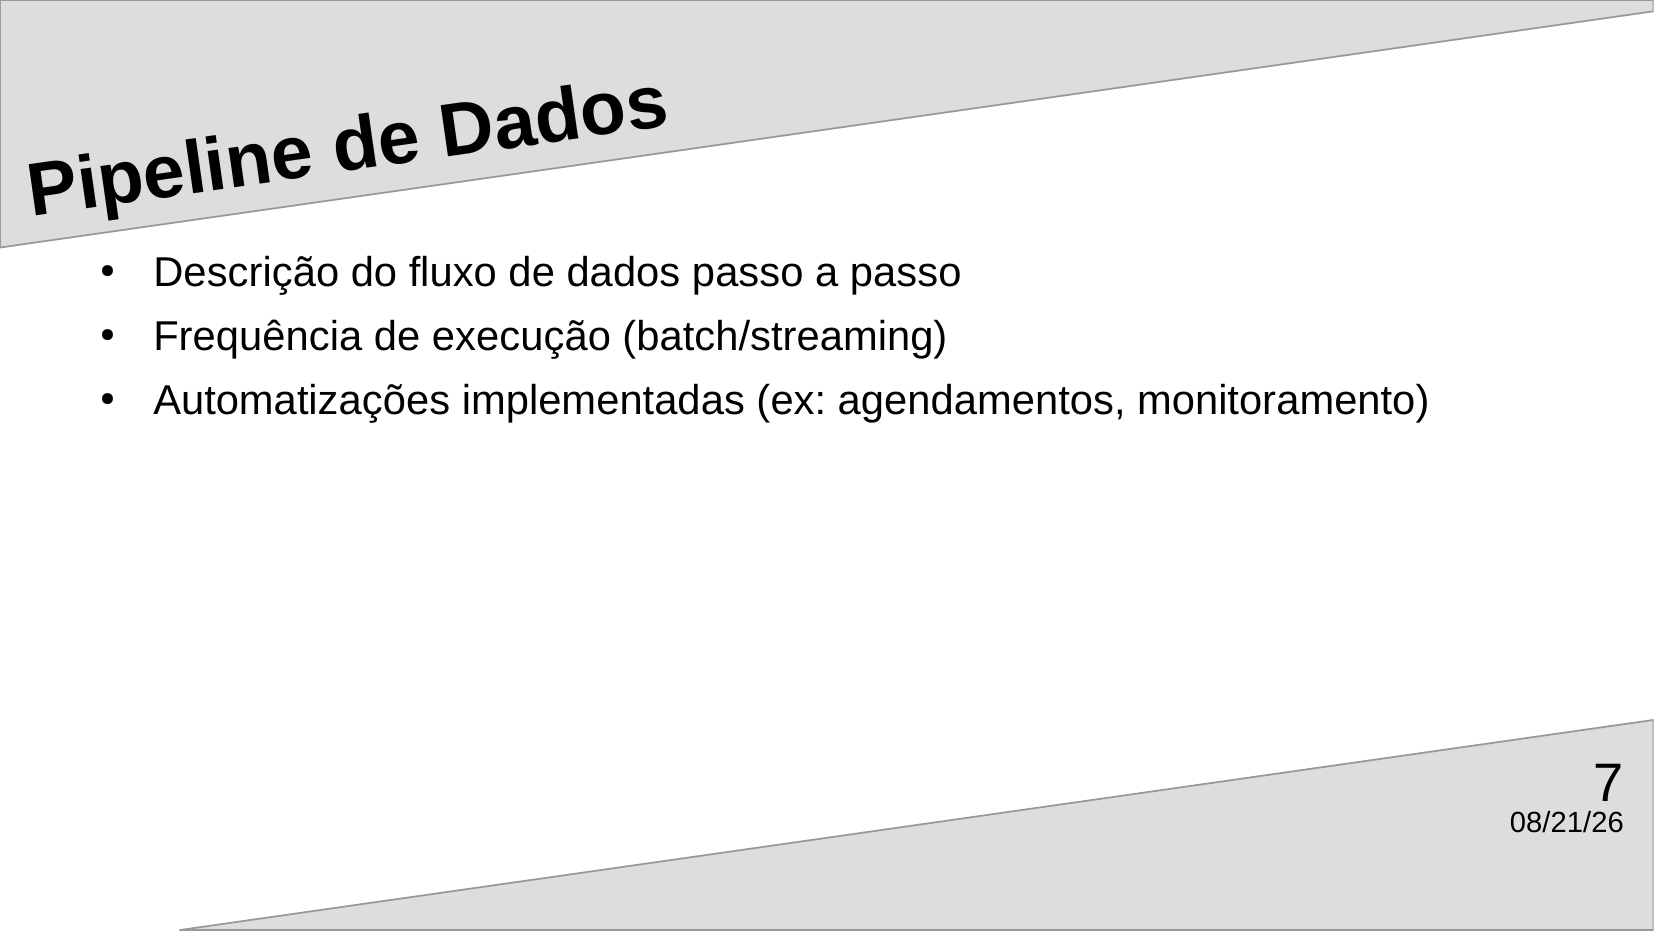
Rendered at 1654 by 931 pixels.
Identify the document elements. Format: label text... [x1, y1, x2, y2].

list Descrição do fluxo de dados passo a passo Frequência de execução (batch/streaming) Automatizações implementadas (ex: agendamentos, monitoramento) [82, 248, 1538, 789]
title Pipeline de Dados [16, 0, 1501, 268]
